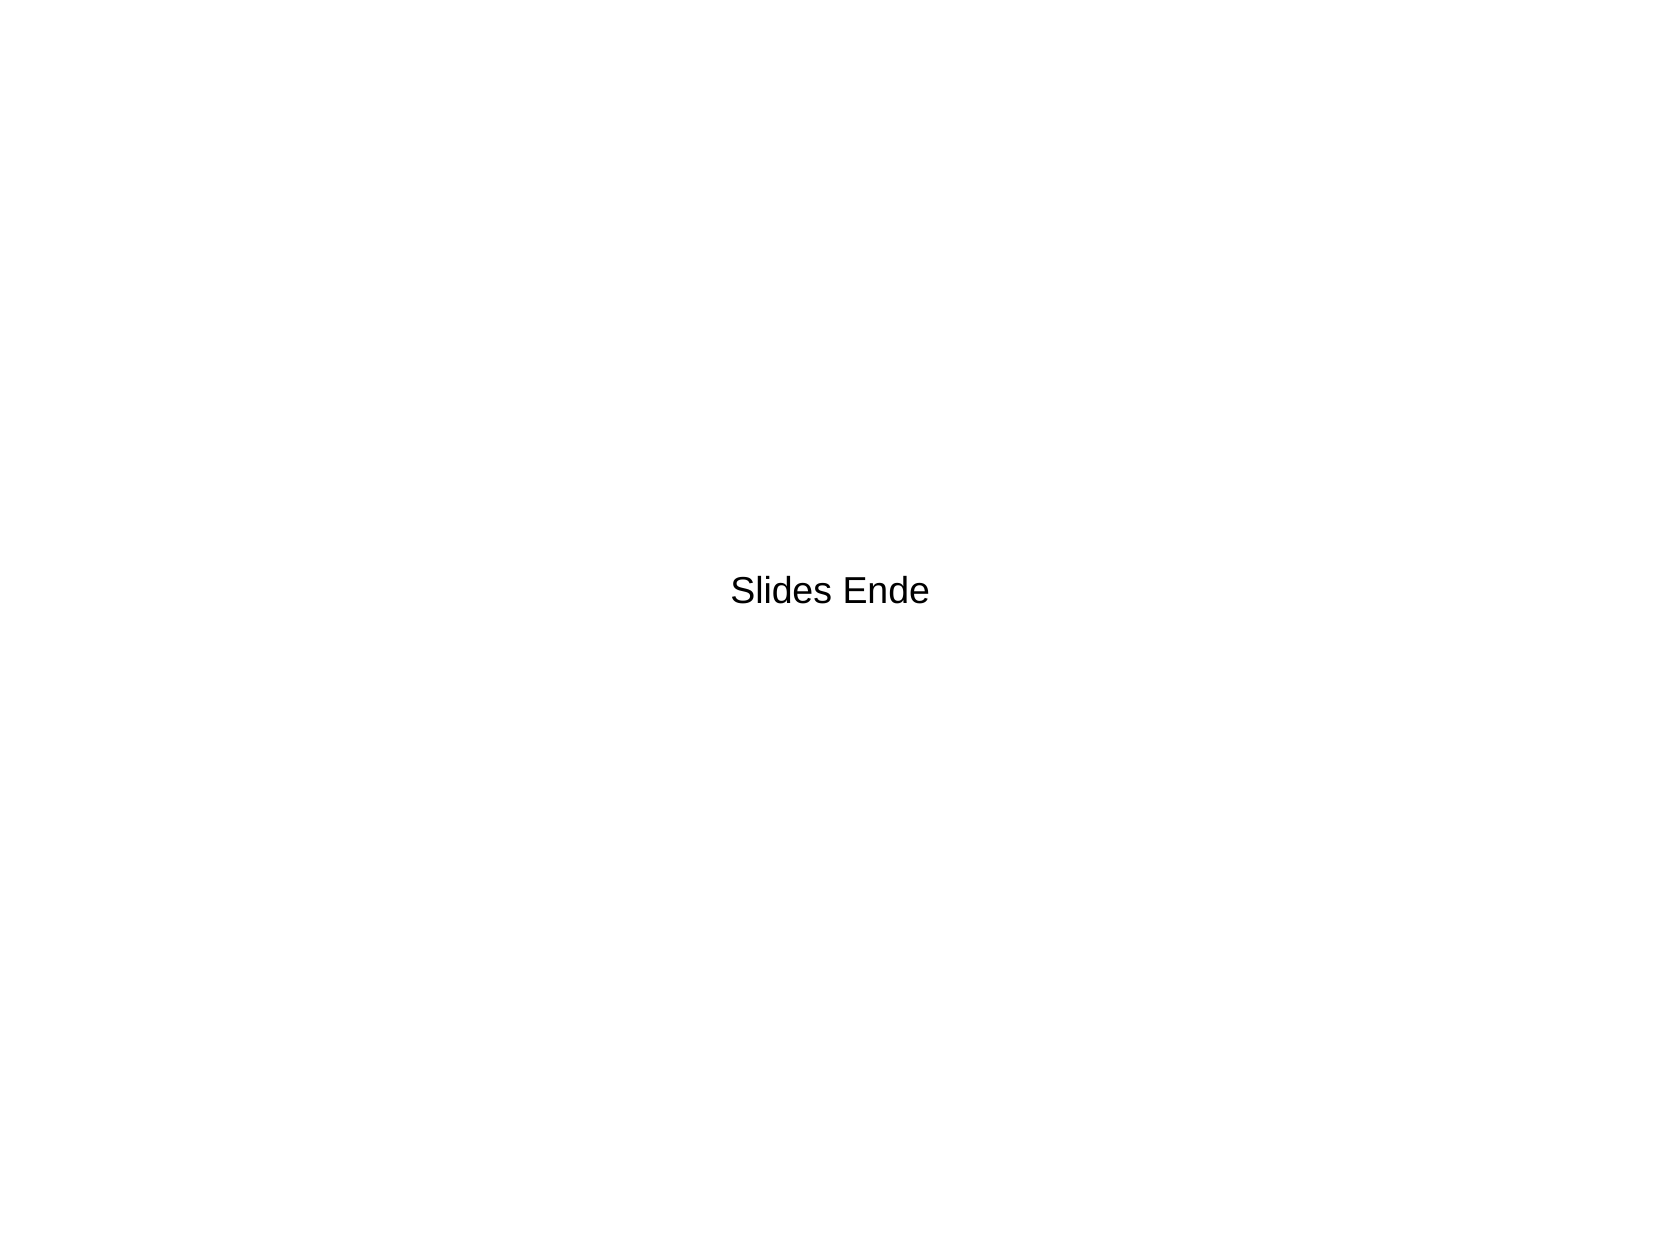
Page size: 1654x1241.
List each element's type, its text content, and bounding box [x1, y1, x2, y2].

text_box Slides Ende [715, 561, 945, 619]
